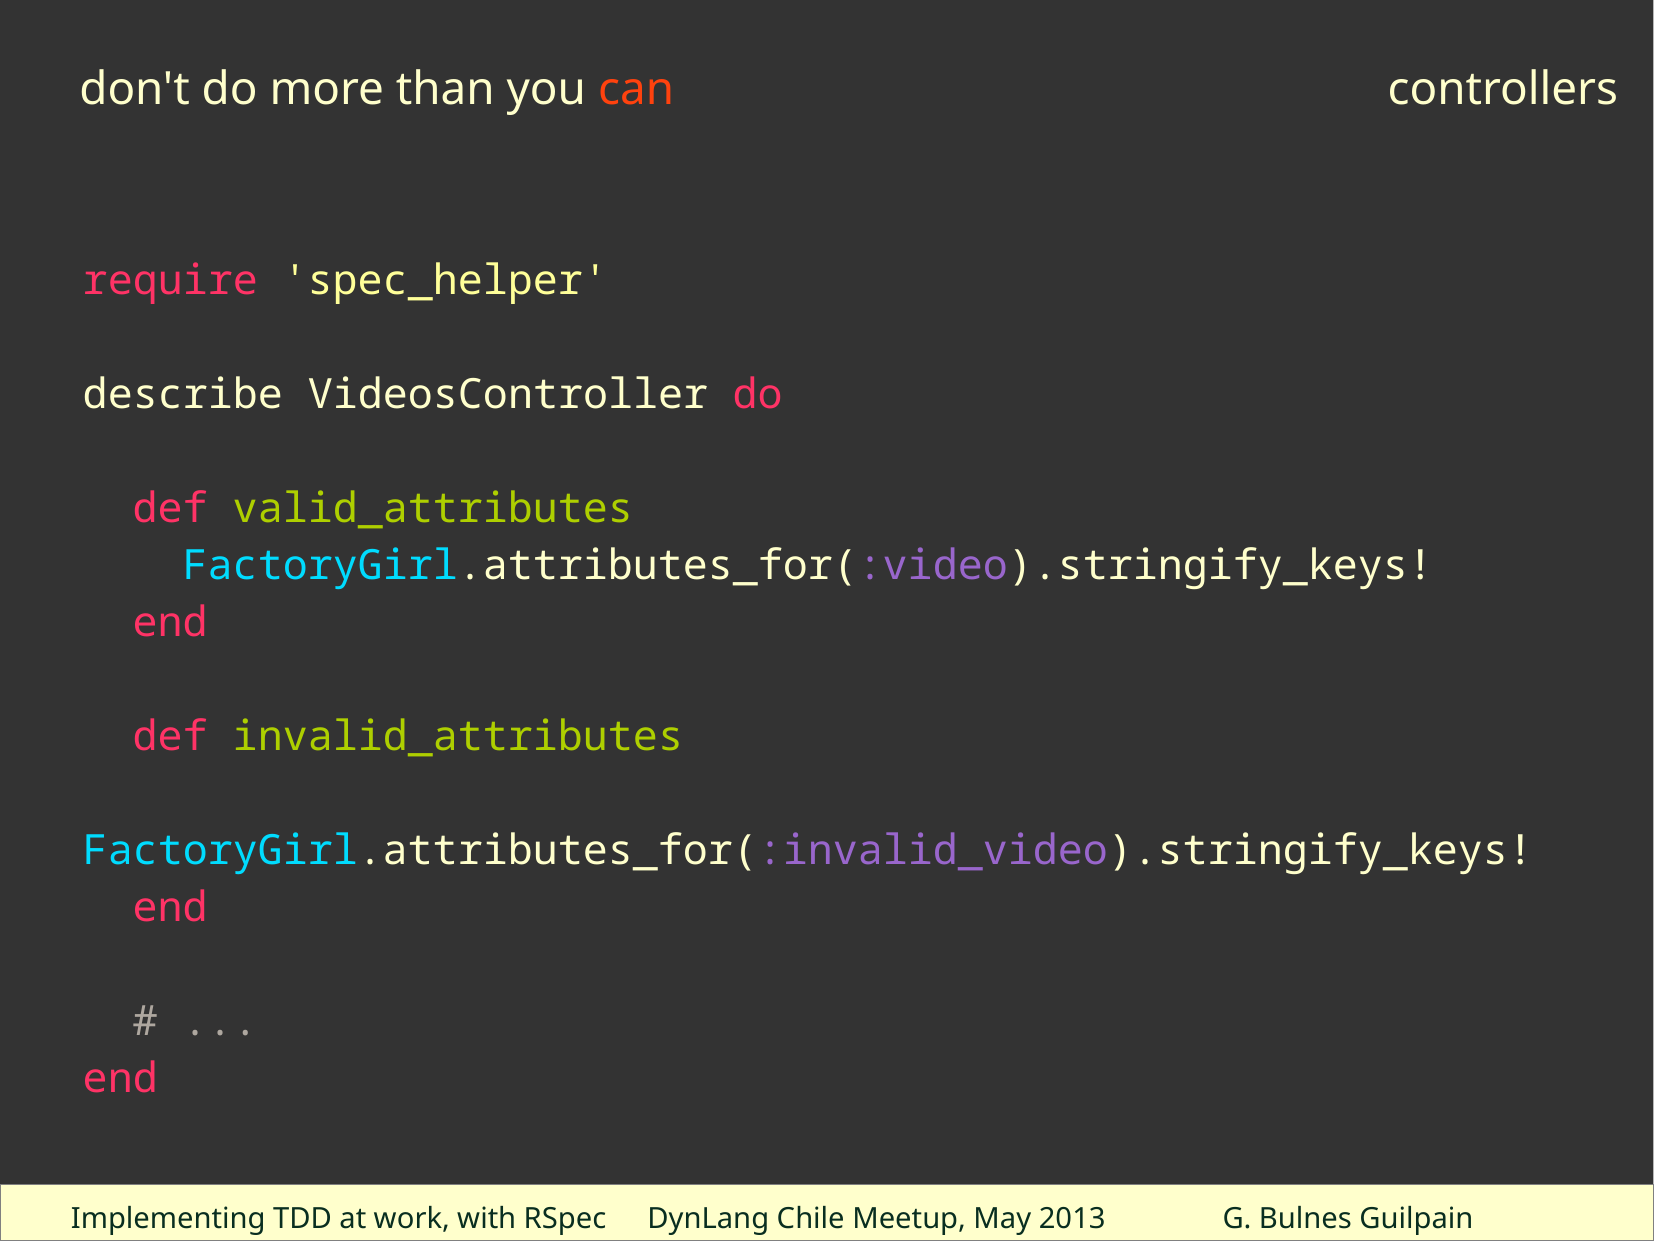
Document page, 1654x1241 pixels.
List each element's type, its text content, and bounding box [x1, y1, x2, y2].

text_box controllers [1372, 48, 1585, 115]
text_box DynLang Chile Meetup, May 2013 [632, 1190, 1021, 1239]
text_box don't do more than you can [64, 48, 556, 115]
text_box require 'spec_helper' describe VideosController do def valid_attributes FactoryGirl.attributes_for(:video).stringify_keys! end def invalid_attributes FactoryGirl.attributes_for(:invalid_video).stringify_keys! end # ... end [82, 59, 1571, 1181]
text_box [0, 1184, 1654, 1241]
text_box Implementing TDD at work, with RSpec [56, 1190, 506, 1239]
text_box G. Bulnes Guilpain [1207, 1190, 1435, 1239]
